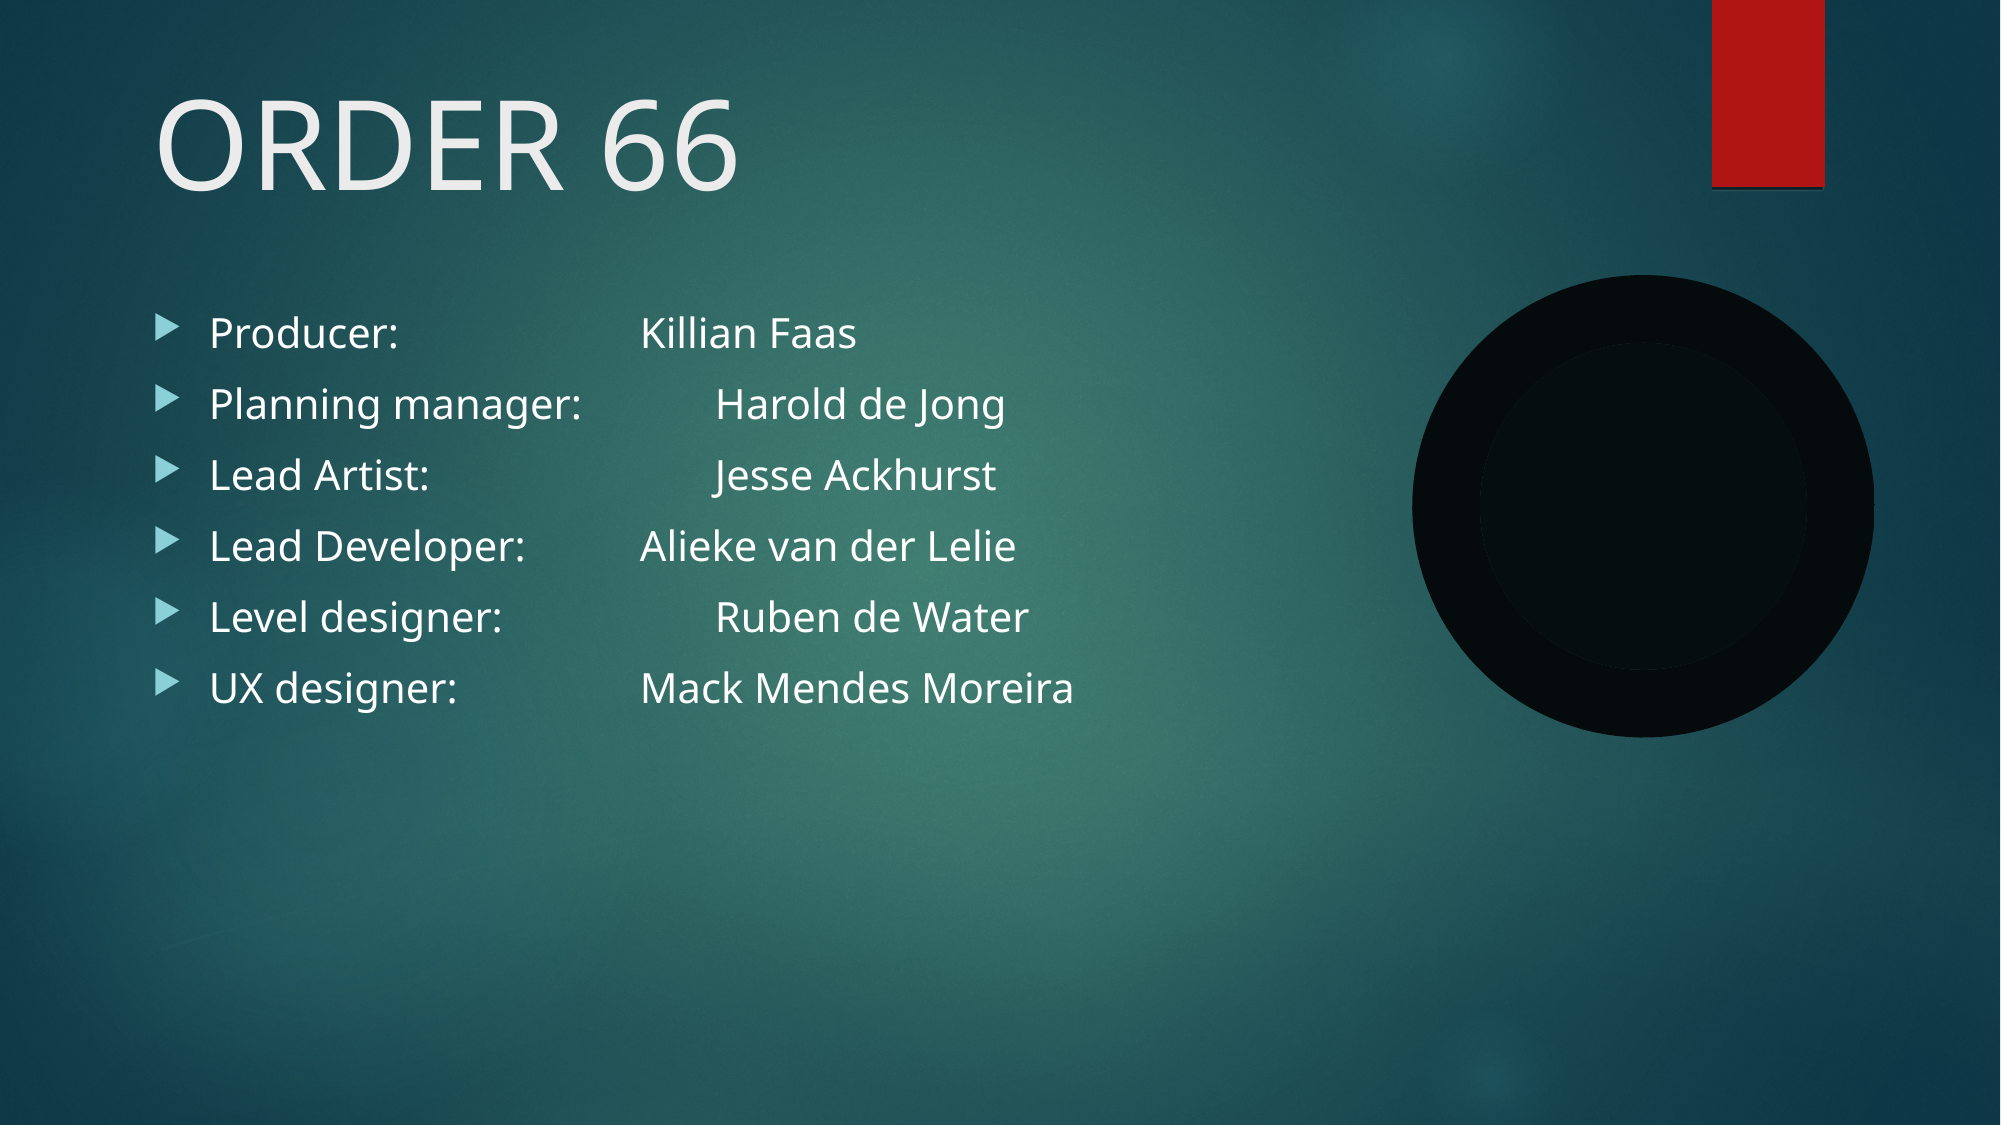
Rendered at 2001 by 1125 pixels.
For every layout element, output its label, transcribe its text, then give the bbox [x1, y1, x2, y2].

list Producer: Killian Faas Planning manager: Harold de Jong Lead Artist: Jesse Ackhurst Lead Developer: Alieke van der Lelie Level designer: Ruben de Water UX designer: Mack Mendes Moreira [137, 299, 1754, 1025]
title ORDER 66 [137, 58, 1863, 276]
